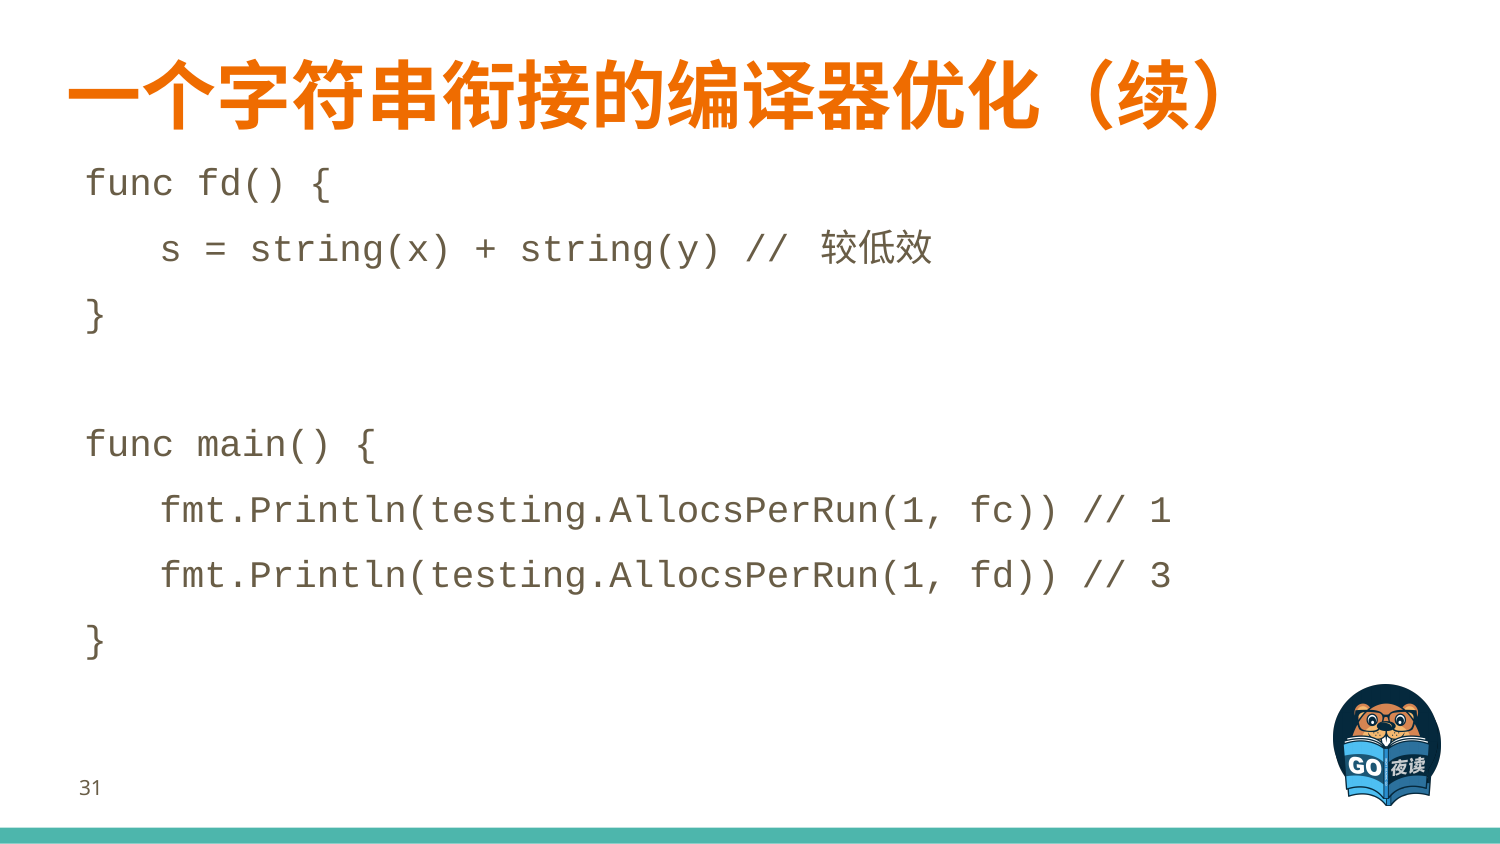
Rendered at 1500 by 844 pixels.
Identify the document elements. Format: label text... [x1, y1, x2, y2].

picture [1333, 741, 1441, 806]
slide_number <number> [27, 756, 118, 821]
list func fd() { s = string(x) + string(y) // 较低效 } func main() { fmt.Println(testing.AllocsPerRun(1, fc)) // 1 fmt.Println(testing.AllocsPerRun(1, fd)) // 3 } [69, 155, 1459, 741]
title 一个字符串衔接的编译器优化（续） [51, 33, 1449, 143]
